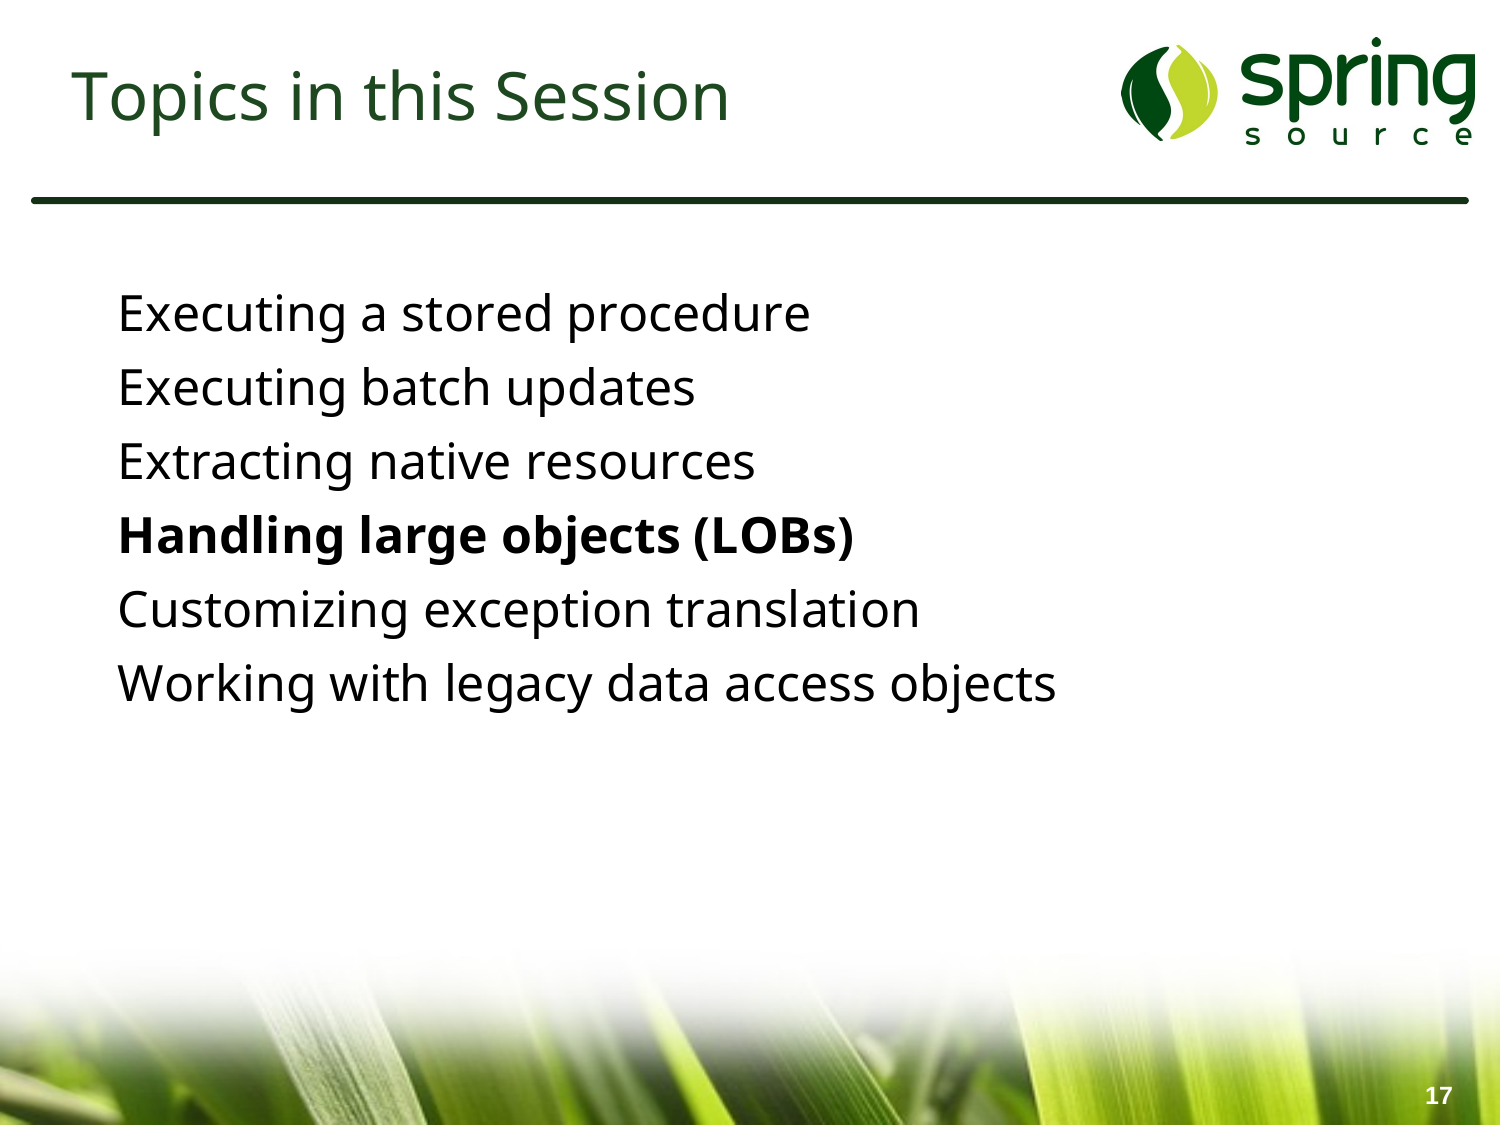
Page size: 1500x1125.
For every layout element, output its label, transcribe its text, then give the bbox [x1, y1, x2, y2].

list Executing a stored procedure Executing batch updates Extracting native resources Handling large objects (LOBs) Customizing exception translation Working with legacy data access objects [103, 275, 1394, 938]
picture [0, 944, 1500, 1125]
title Topics in this Session [56, 13, 1089, 176]
picture [1121, 37, 1475, 145]
